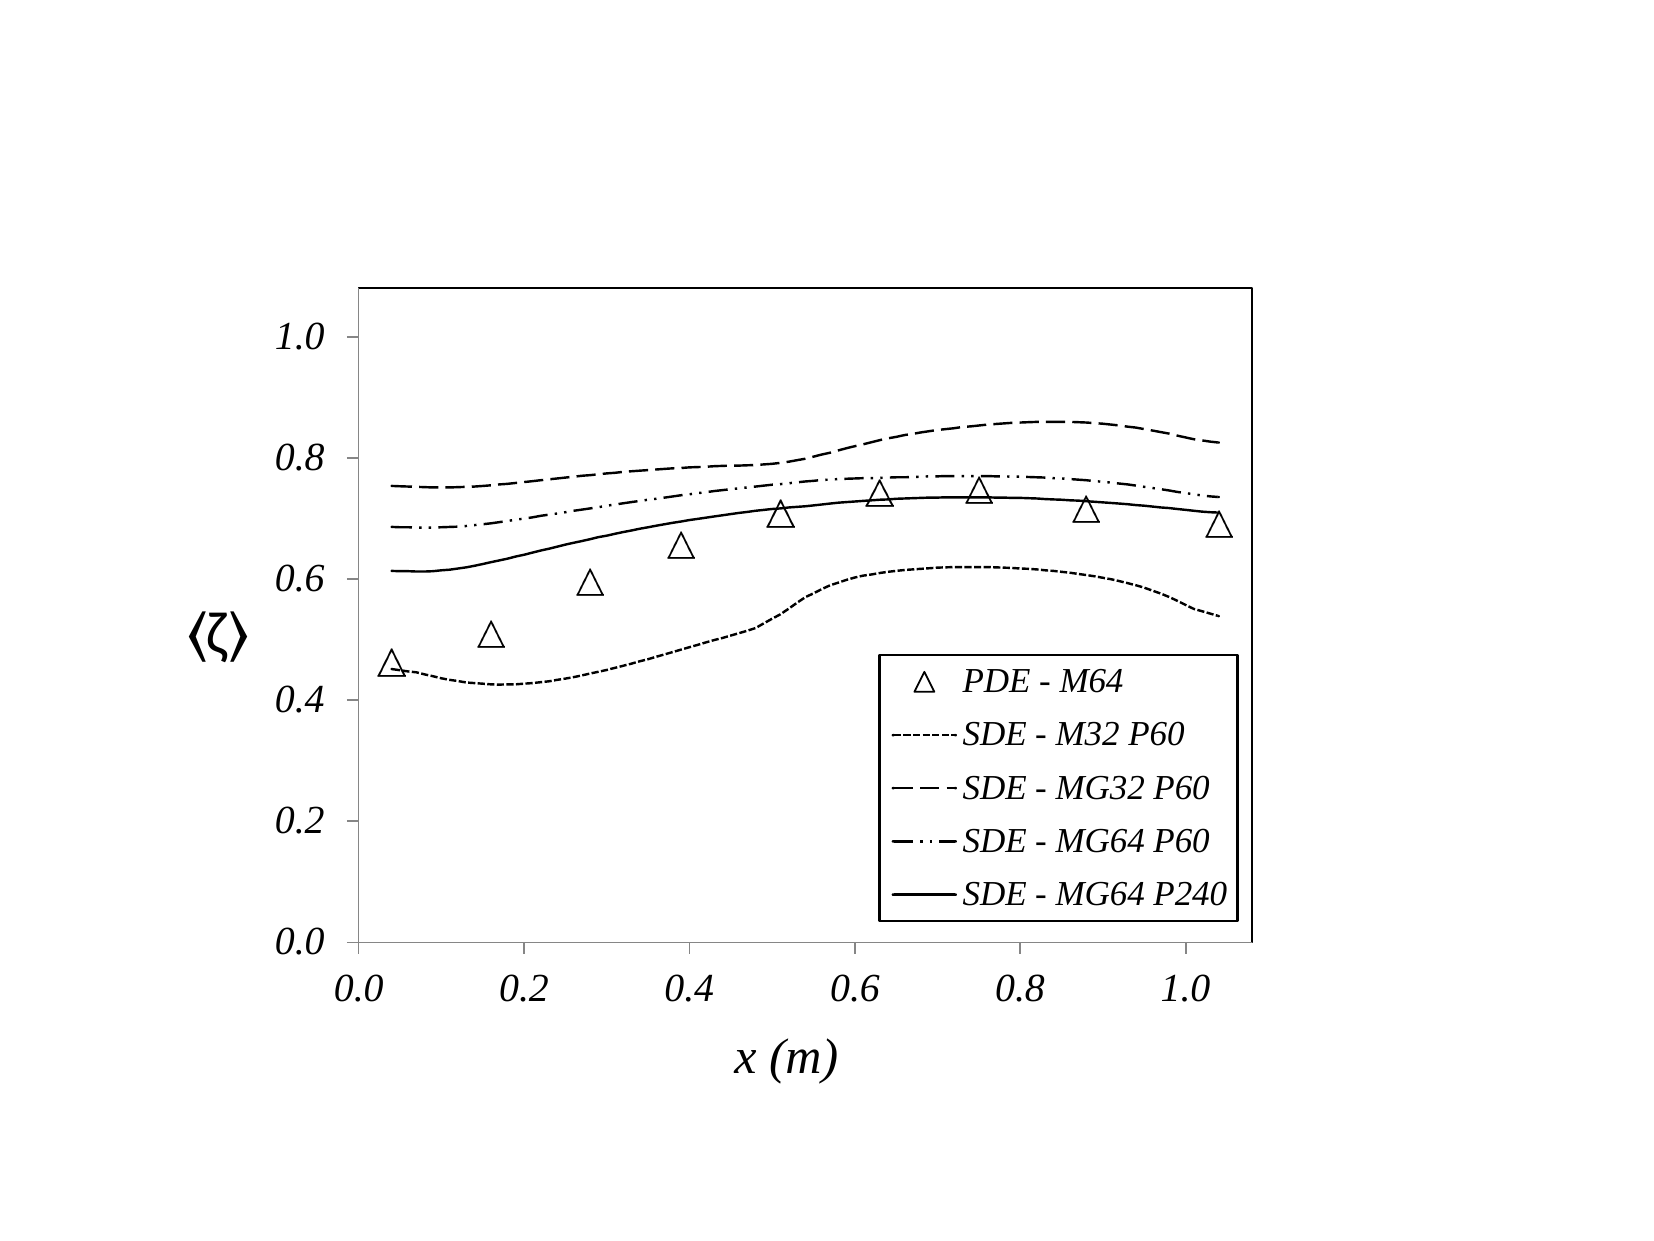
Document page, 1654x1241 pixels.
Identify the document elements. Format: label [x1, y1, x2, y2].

picture [116, 225, 1384, 1126]
